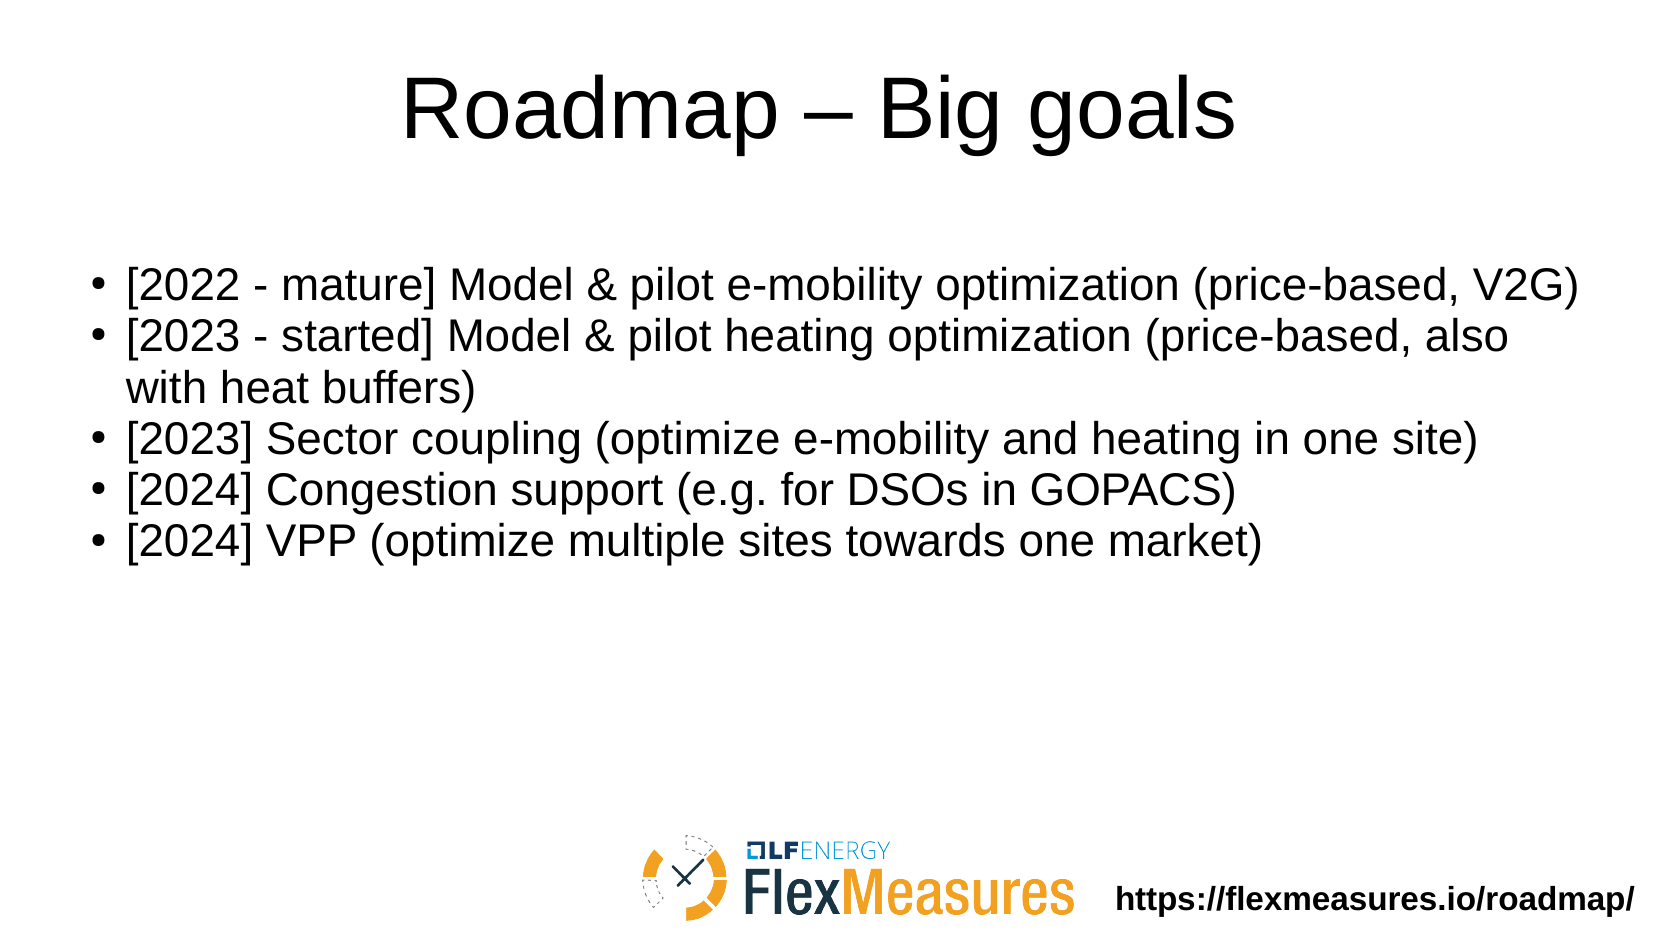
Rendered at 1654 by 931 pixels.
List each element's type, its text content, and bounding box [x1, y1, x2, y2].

list https://flexmeasures.io/roadmap/ [1044, 880, 1651, 931]
picture [642, 835, 1074, 921]
text_box [2022 - mature] Model & pilot e-mobility optimization (price-based, V2G) [2023 - started] Model & pilot heating optimization (price-based, also with heat buffers) [2023] Sector coupling (optimize e-mobility and heating in one site) [2024] Congestion support (e.g. for DSOs in GOPACS) [2024] VPP (optimize multiple sites towards one market) [75, 251, 1613, 676]
title Roadmap – Big goals [75, 30, 1564, 186]
